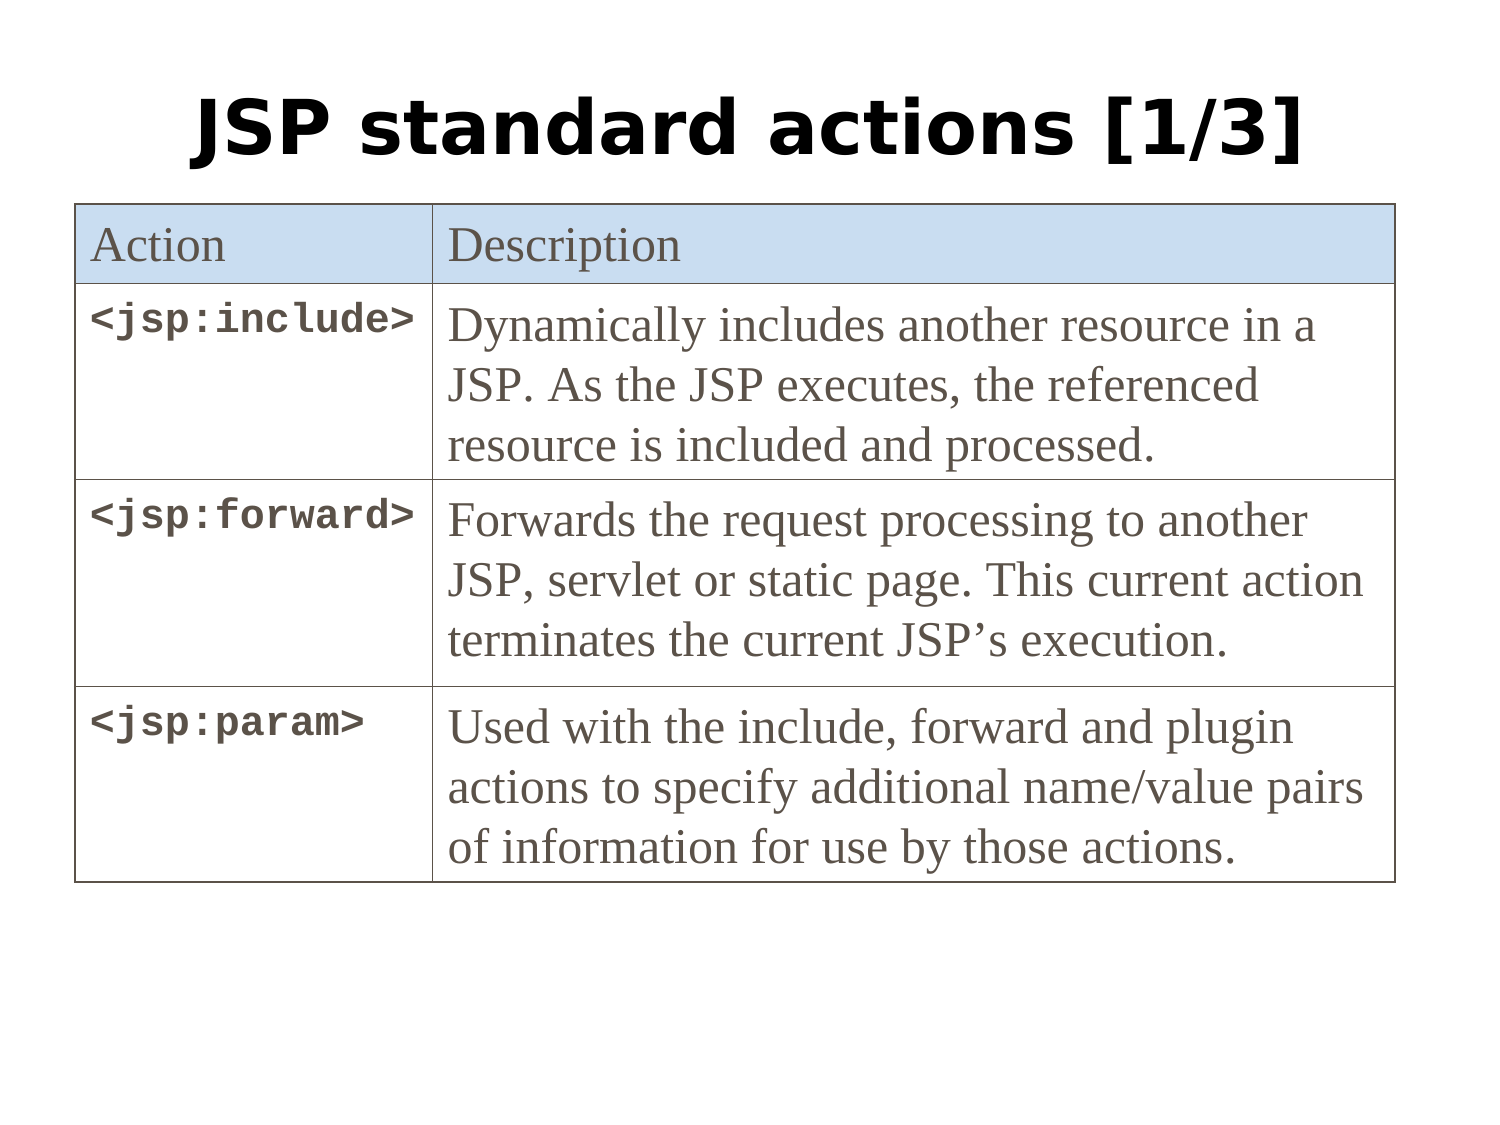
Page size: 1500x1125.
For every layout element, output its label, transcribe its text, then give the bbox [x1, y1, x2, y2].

table_header Action [76, 205, 432, 283]
title JSP standard actions [1/3] [75, 44, 1425, 177]
table_cell <jsp:param> [76, 687, 432, 881]
table_cell Dynamically includes another resource in a JSP. As the JSP executes, the referenced resource is included and processed. [433, 284, 1394, 479]
table_cell Used with the include, forward and plugin actions to specify additional name/value pairs of information for use by those actions. [433, 687, 1394, 881]
table_cell <jsp:include> [76, 284, 432, 479]
table_cell <jsp:forward> [76, 480, 432, 686]
table_header Description [433, 205, 1394, 283]
table_cell Forwards the request processing to another JSP, servlet or static page. This current action terminates the current JSP’s execution. [433, 480, 1394, 686]
